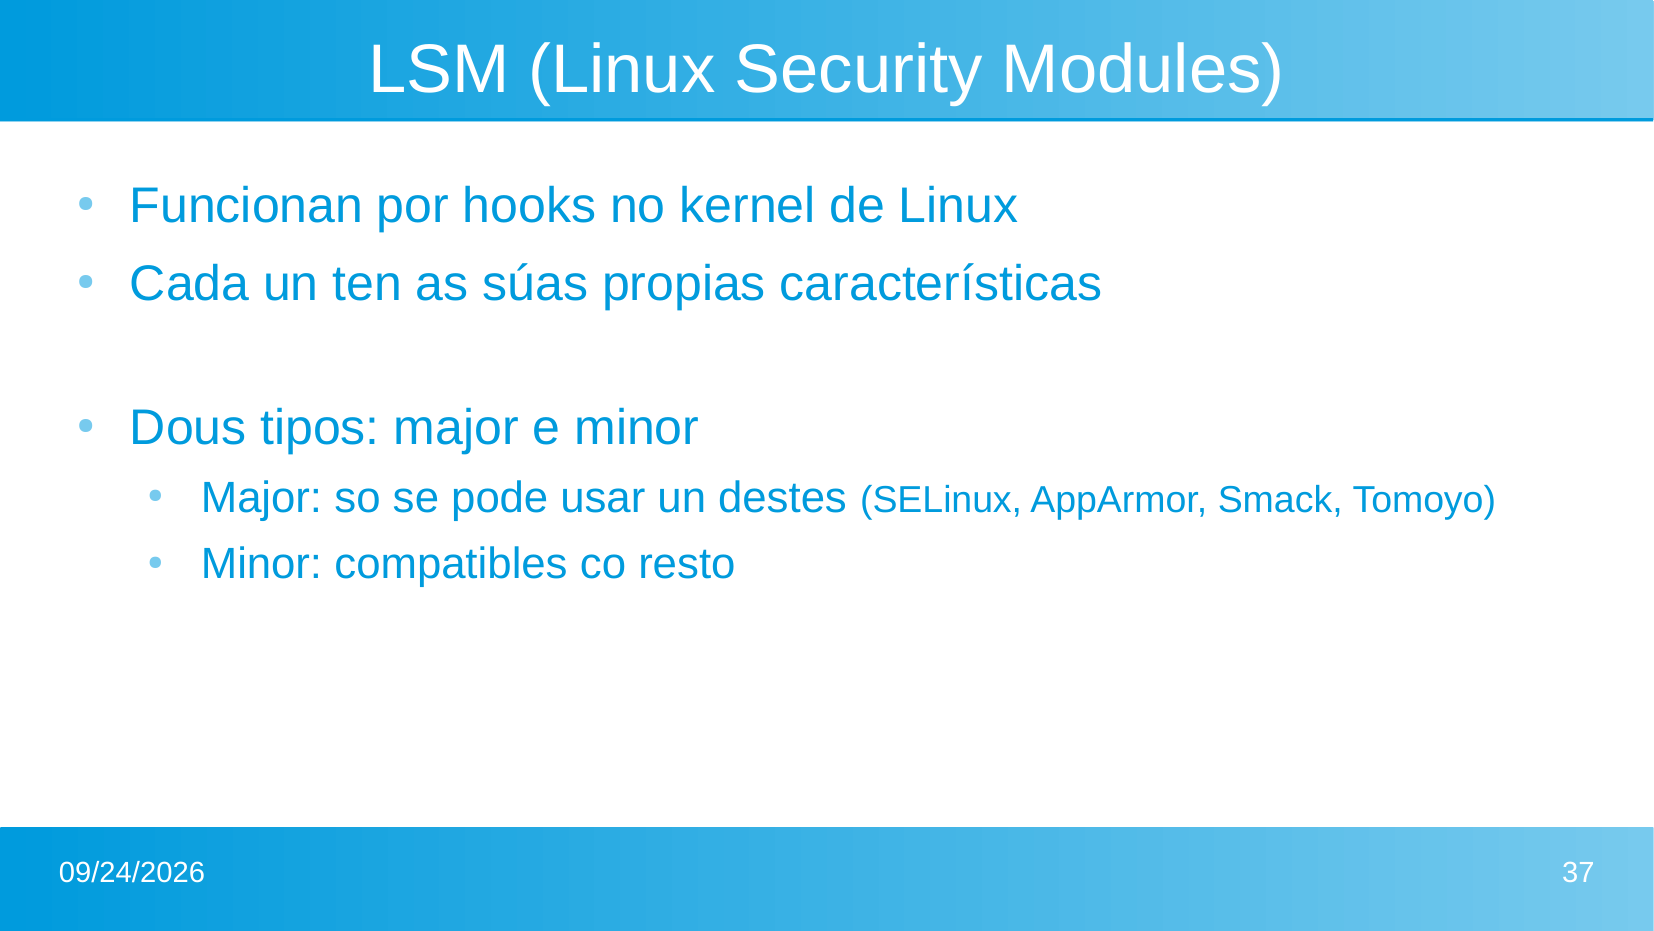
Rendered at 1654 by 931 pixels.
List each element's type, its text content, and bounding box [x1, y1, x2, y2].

list Funcionan por hooks no kernel de Linux Cada un ten as súas propias características Dous tipos: major e minor Major: so se pode usar un destes (SELinux, AppArmor, Smack, Tomoyo) Minor: compatibles co resto [59, 177, 1595, 768]
title LSM (Linux Security Modules) [59, 29, 1595, 108]
